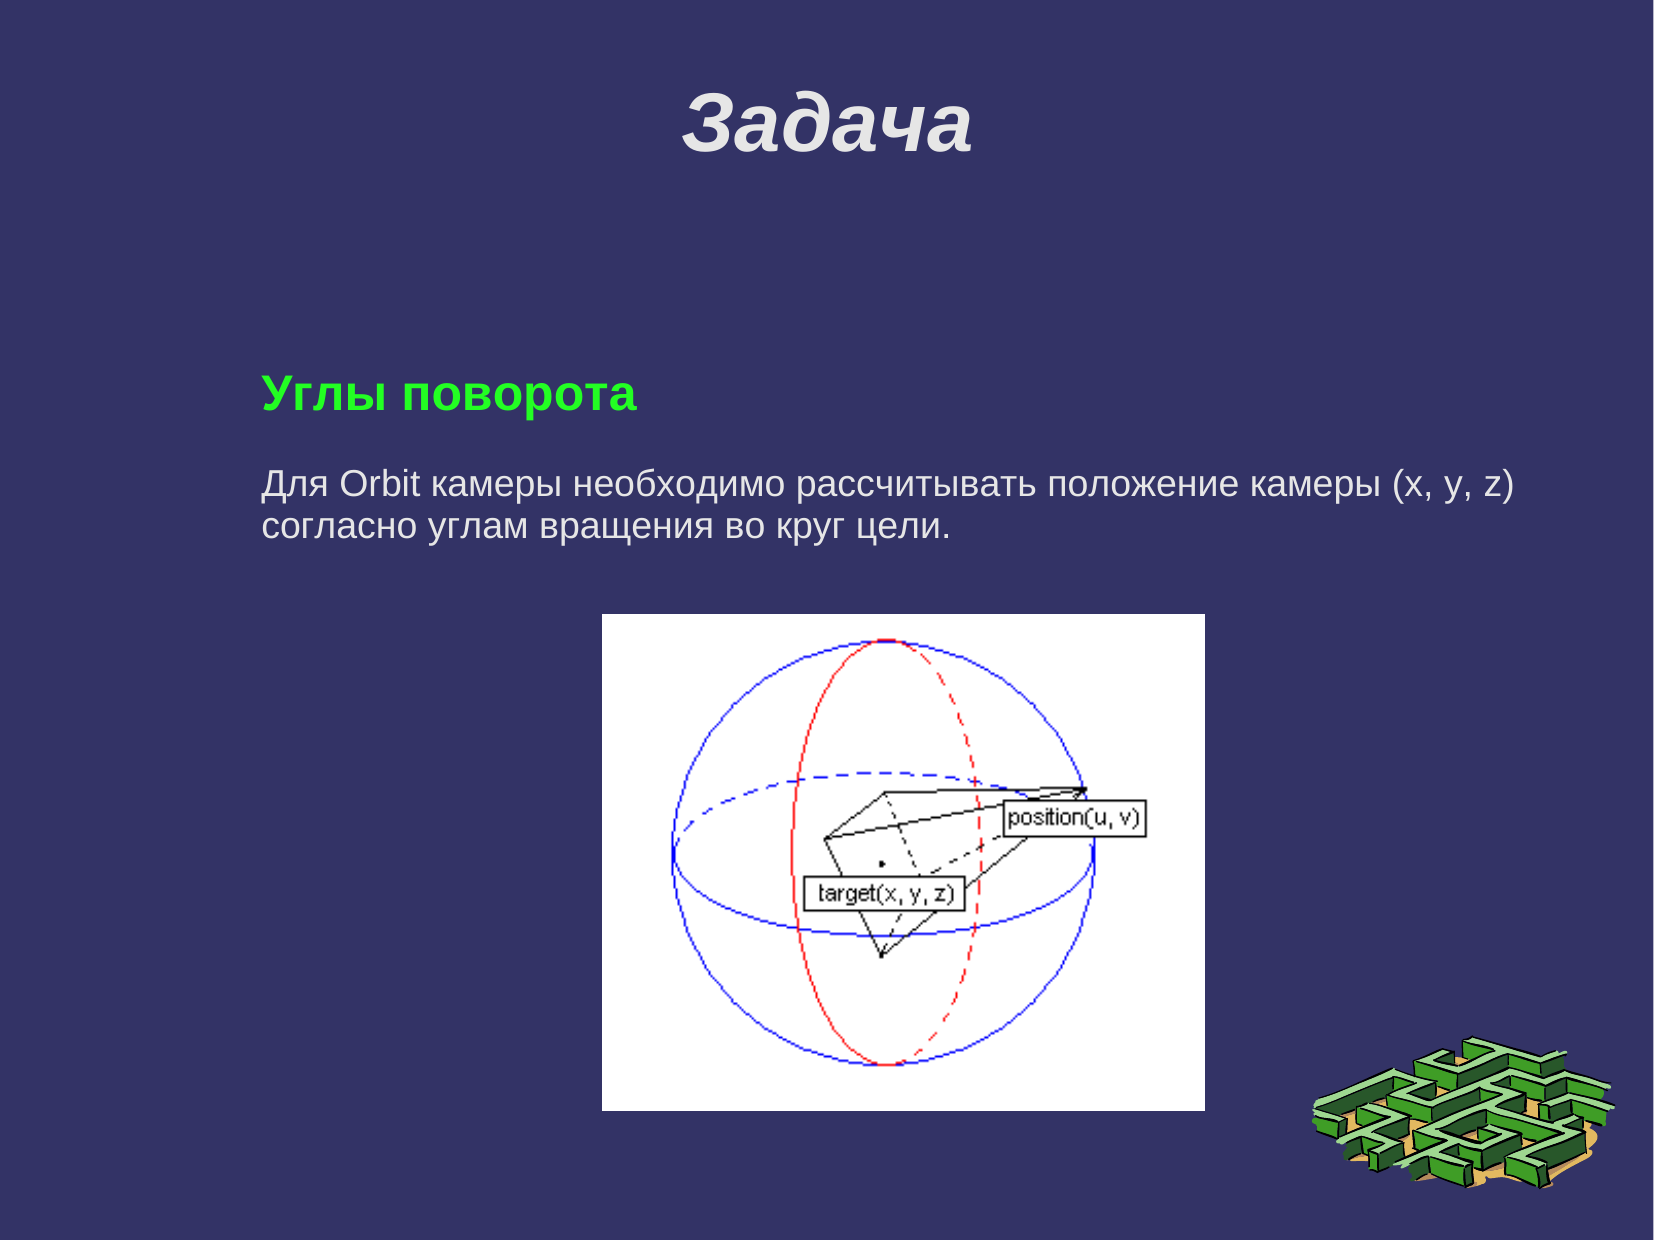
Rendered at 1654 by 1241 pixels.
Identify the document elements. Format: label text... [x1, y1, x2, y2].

list Углы поворота Для Orbit камеры необходимо рассчитывать положение камеры (x, y, z) согласно углам вращения во круг цели. [178, 364, 1570, 1147]
picture [602, 614, 1205, 1111]
title Задача [121, 19, 1534, 227]
